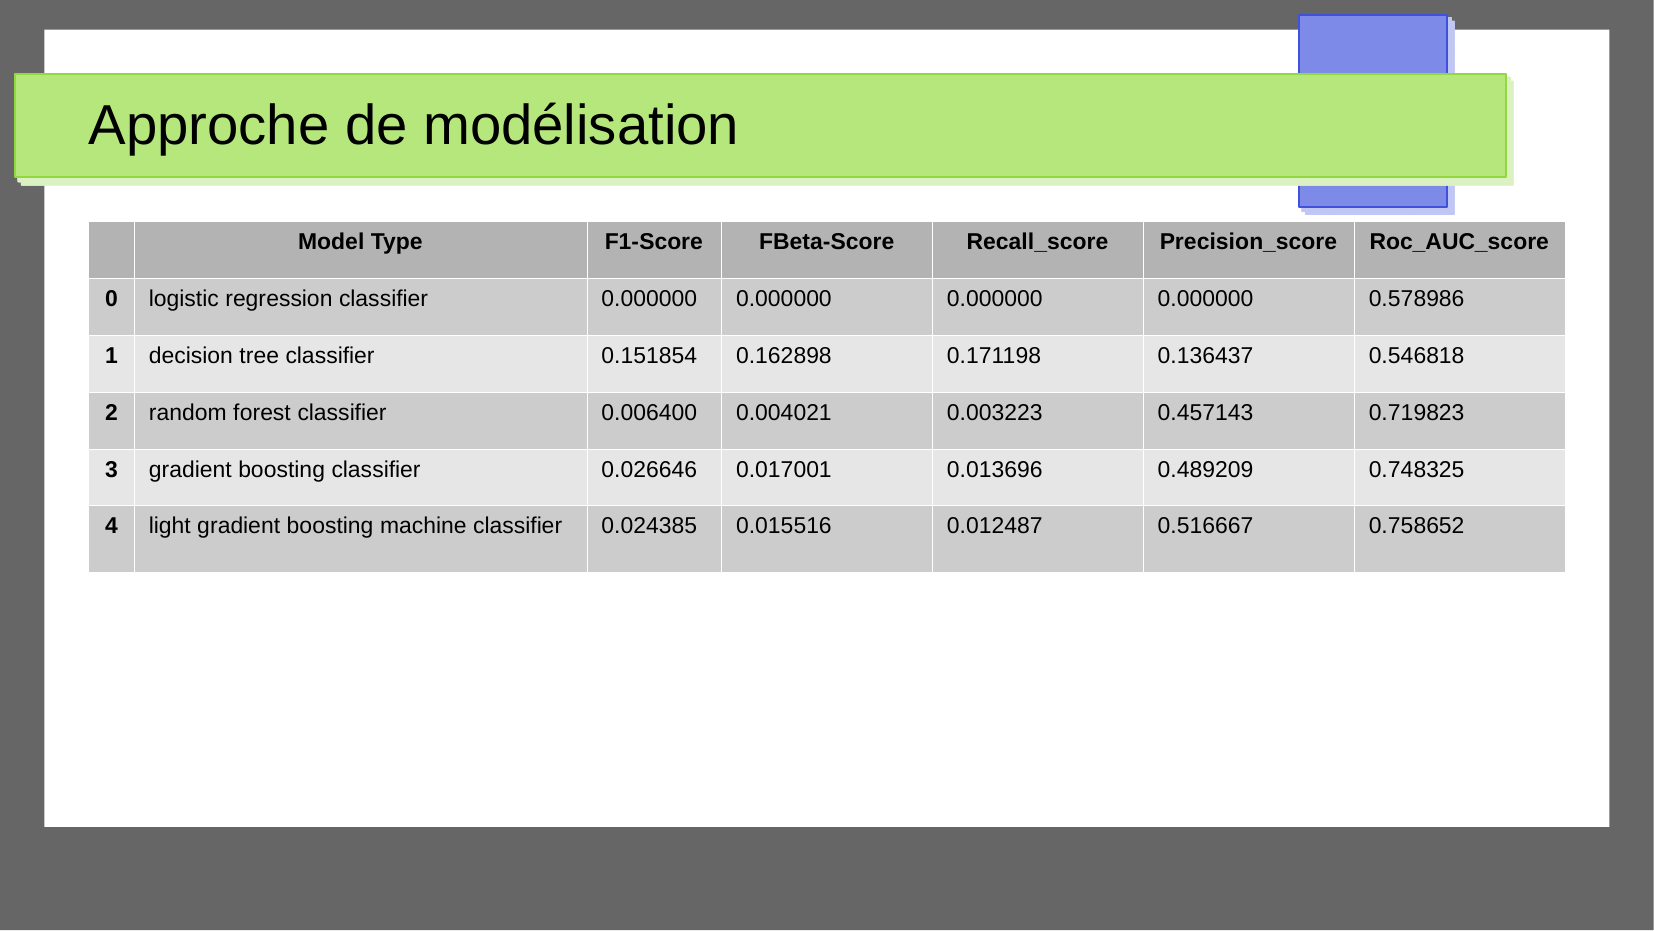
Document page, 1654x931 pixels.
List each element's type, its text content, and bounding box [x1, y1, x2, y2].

table_cell gradient boosting classifier [135, 450, 587, 505]
table_cell 0.578986 [1355, 279, 1565, 335]
table_cell 0.013696 [933, 450, 1143, 505]
table_cell 0.015516 [722, 506, 932, 572]
table_cell light gradient boosting machine classifier [135, 506, 587, 572]
table_cell 0.546818 [1355, 336, 1565, 392]
table_cell 0.136437 [1144, 336, 1354, 392]
table_cell 2 [89, 393, 134, 449]
table_cell 0.000000 [933, 279, 1143, 335]
table_cell 0.758652 [1355, 506, 1565, 572]
table_header Model Type [135, 222, 587, 278]
table_cell 3 [89, 450, 134, 505]
title Approche de modélisation [88, 73, 1506, 178]
table_cell 0.171198 [933, 336, 1143, 392]
table_header Precision_score [1144, 222, 1354, 278]
table_cell 0.748325 [1355, 450, 1565, 505]
table_cell 0.719823 [1355, 393, 1565, 449]
table_cell 0.006400 [588, 393, 721, 449]
table_cell decision tree classifier [135, 336, 587, 392]
table_cell 0.489209 [1144, 450, 1354, 505]
table_cell 0.151854 [588, 336, 721, 392]
table_cell 0 [89, 279, 134, 335]
table_header F1-Score [588, 222, 721, 278]
table_cell logistic regression classifier [135, 279, 587, 335]
table_header [89, 222, 134, 278]
table_cell 1 [89, 336, 134, 392]
table_cell random forest classifier [135, 393, 587, 449]
table_header Roc_AUC_score [1355, 222, 1565, 278]
table_cell 4 [89, 506, 134, 572]
table_cell 0.000000 [588, 279, 721, 335]
table_cell 0.024385 [588, 506, 721, 572]
table_header FBeta-Score [722, 222, 932, 278]
table_cell 0.162898 [722, 336, 932, 392]
table_cell 0.017001 [722, 450, 932, 505]
table_cell 0.012487 [933, 506, 1143, 572]
table_cell 0.003223 [933, 393, 1143, 449]
table_cell 0.457143 [1144, 393, 1354, 449]
table_header Recall_score [933, 222, 1143, 278]
table_cell 0.000000 [1144, 279, 1354, 335]
table_cell 0.516667 [1144, 506, 1354, 572]
table_cell 0.000000 [722, 279, 932, 335]
table_cell 0.026646 [588, 450, 721, 505]
table_cell 0.004021 [722, 393, 932, 449]
